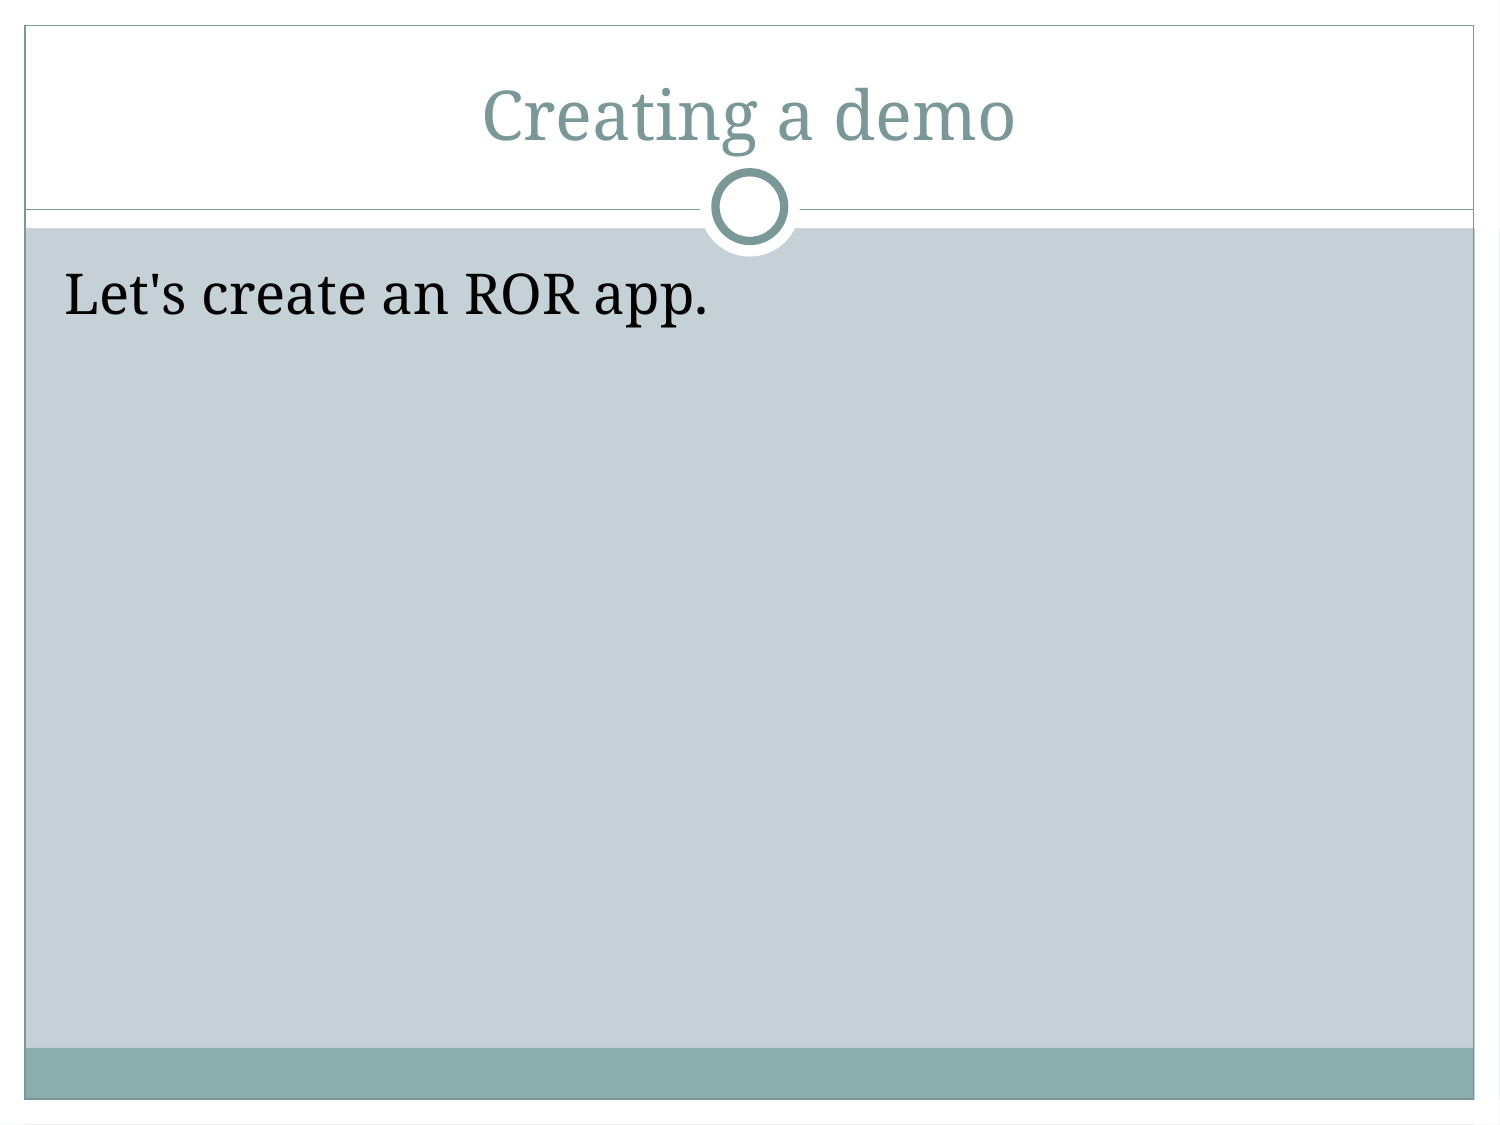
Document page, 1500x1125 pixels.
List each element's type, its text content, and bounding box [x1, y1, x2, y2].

text_box Creating a demo [49, 37, 1450, 162]
text_box Let's create an ROR app. [49, 250, 1445, 1001]
